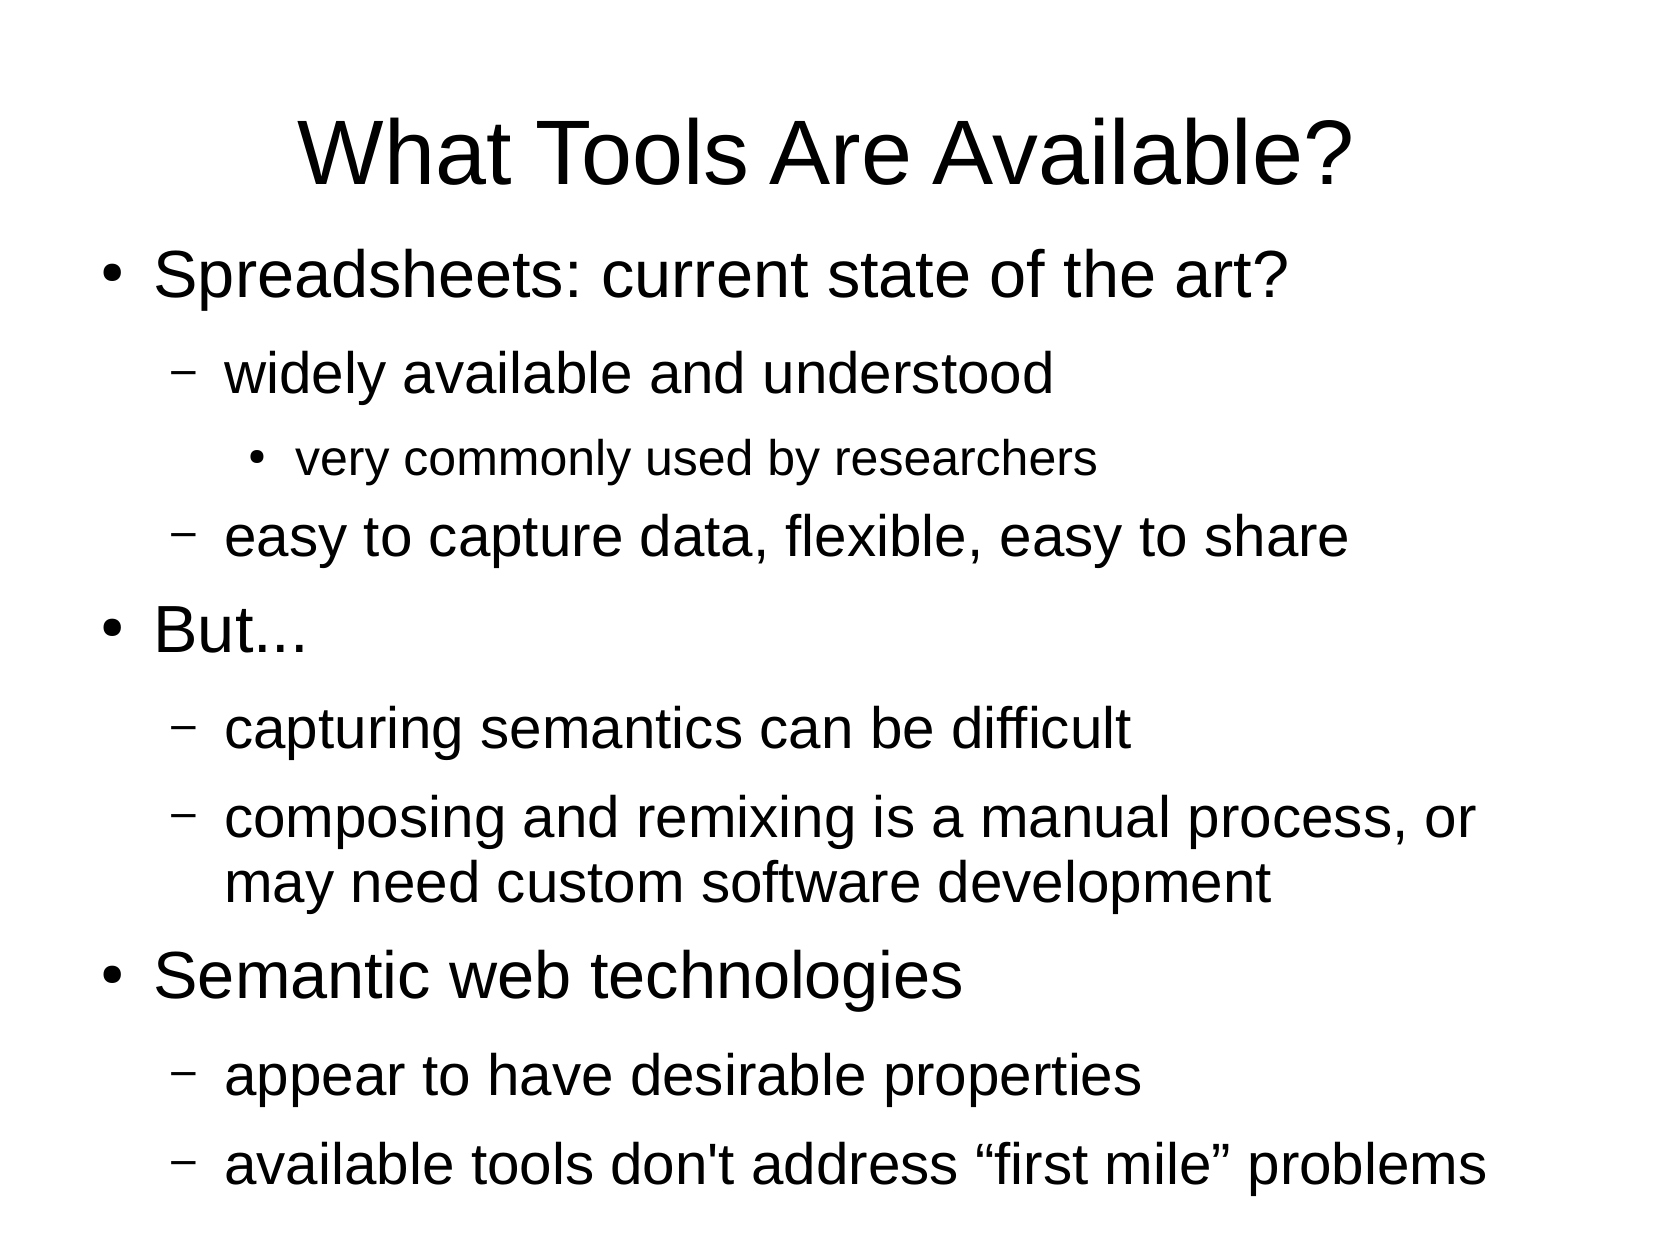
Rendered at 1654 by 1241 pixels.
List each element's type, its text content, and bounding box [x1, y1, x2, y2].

title What Tools Are Available? [82, 49, 1571, 237]
list Spreadsheets: current state of the art? widely available and understood very commonly used by researchers easy to capture data, flexible, easy to share But... capturing semantics can be difficult composing and remixing is a manual process, or may need custom software development Semantic web technologies appear to have desirable properties available tools don't address “first mile” problems [82, 237, 1571, 1196]
